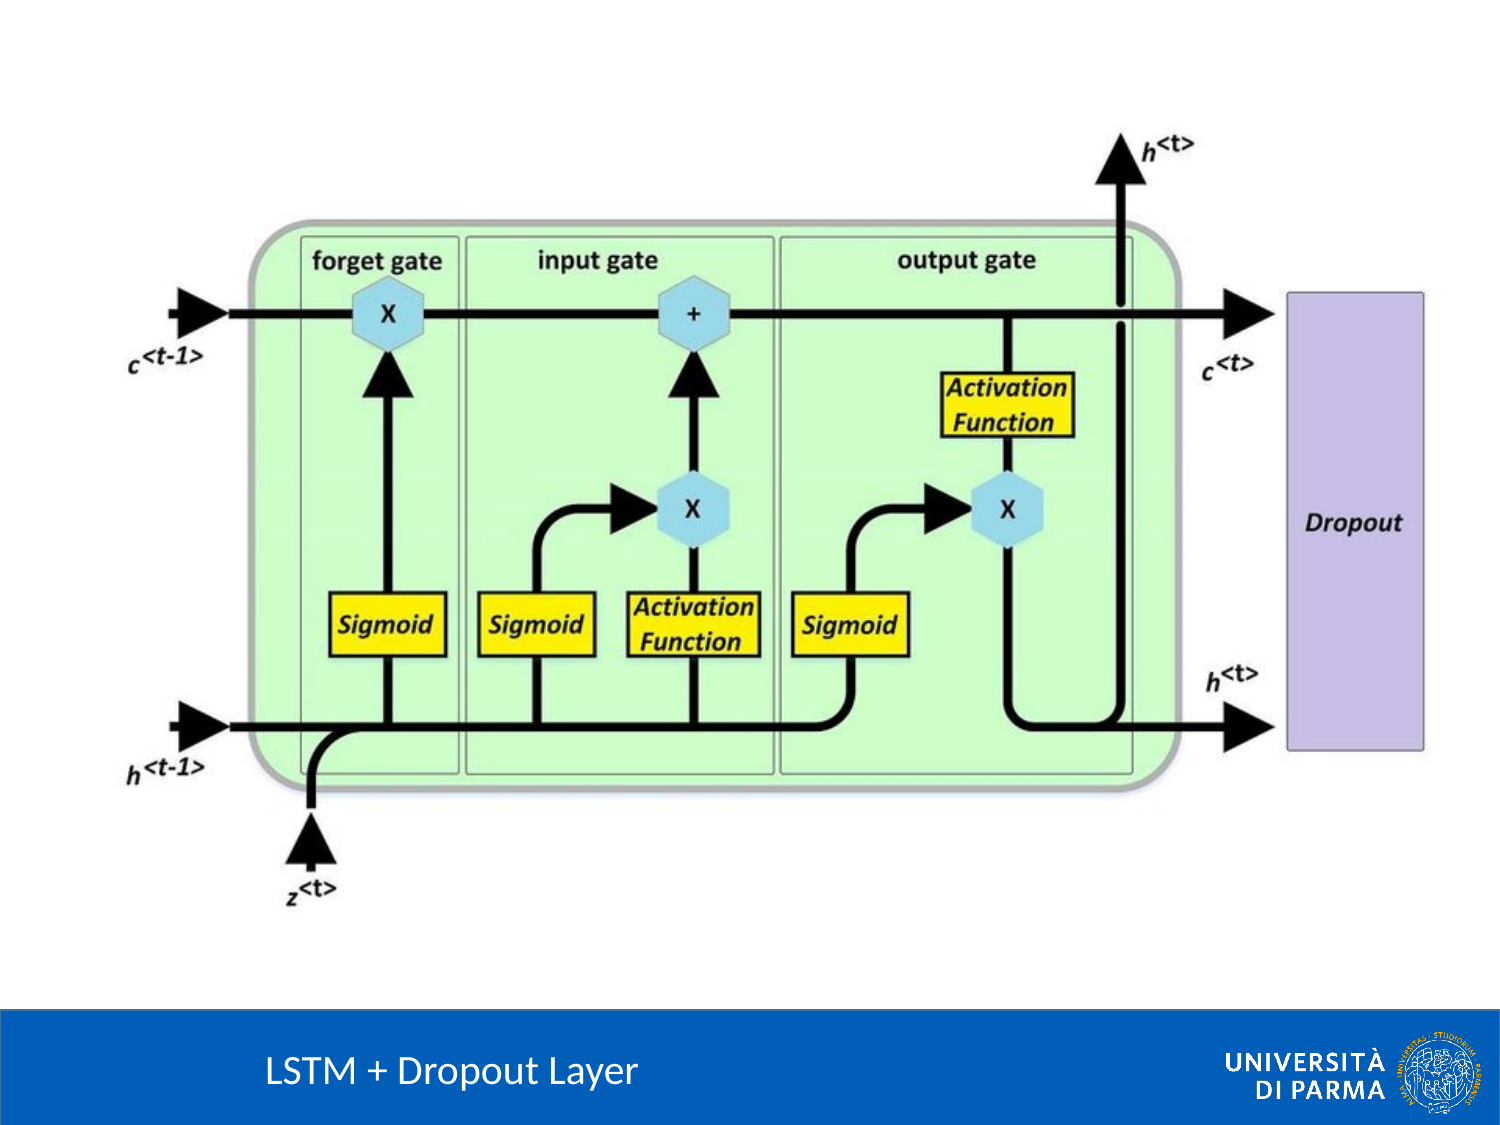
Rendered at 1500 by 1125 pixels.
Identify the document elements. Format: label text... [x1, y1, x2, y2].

picture [1226, 1032, 1481, 1114]
picture [116, 112, 1445, 921]
text_box LSTM + Dropout Layer [250, 1035, 777, 1101]
text_box [0, 1010, 1500, 1125]
